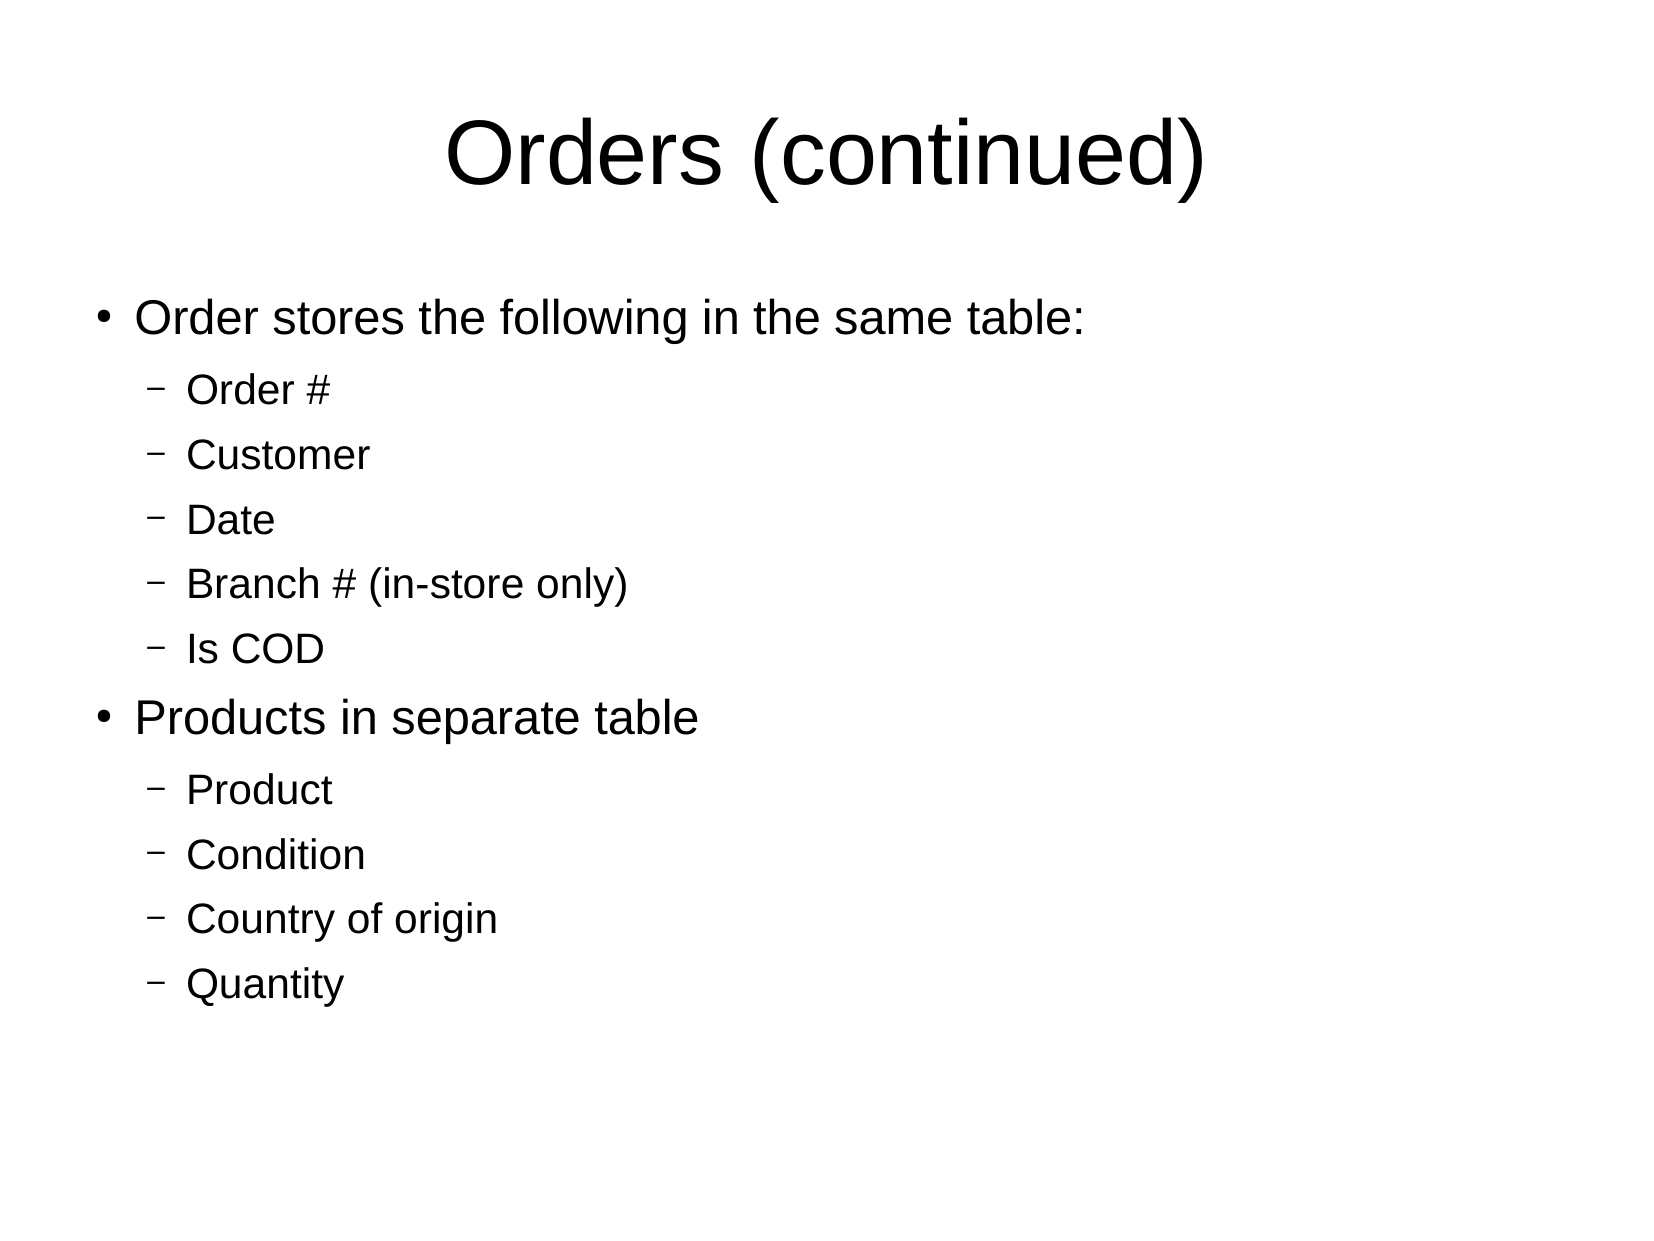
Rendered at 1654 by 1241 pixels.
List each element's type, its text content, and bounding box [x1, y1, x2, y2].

title Orders (continued) [82, 49, 1571, 257]
list Order stores the following in the same table: Order # Customer Date Branch # (in-store only) Is COD Products in separate table Product Condition Country of origin Quantity [82, 290, 1538, 1010]
